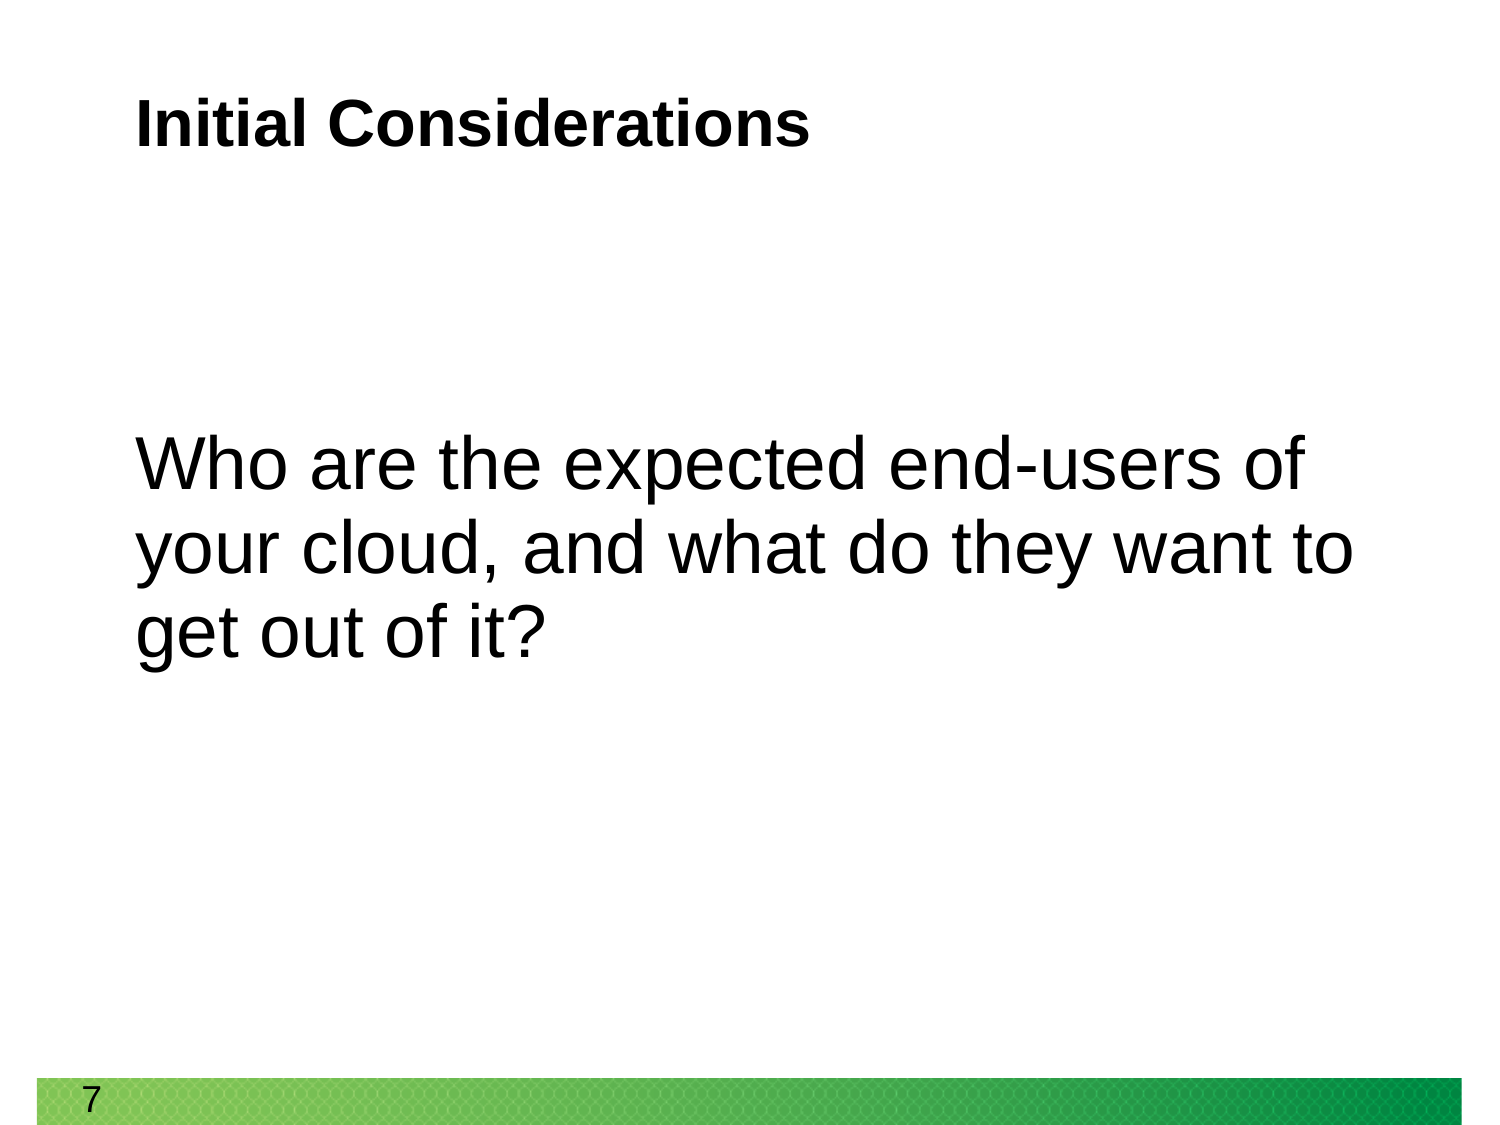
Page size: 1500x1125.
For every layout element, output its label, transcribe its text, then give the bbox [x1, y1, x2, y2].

list Who are the expected end-users of your cloud, and what do they want to get out of it? [135, 421, 1372, 687]
title Initial Considerations [135, 41, 1372, 204]
picture [36, 1078, 1462, 1125]
